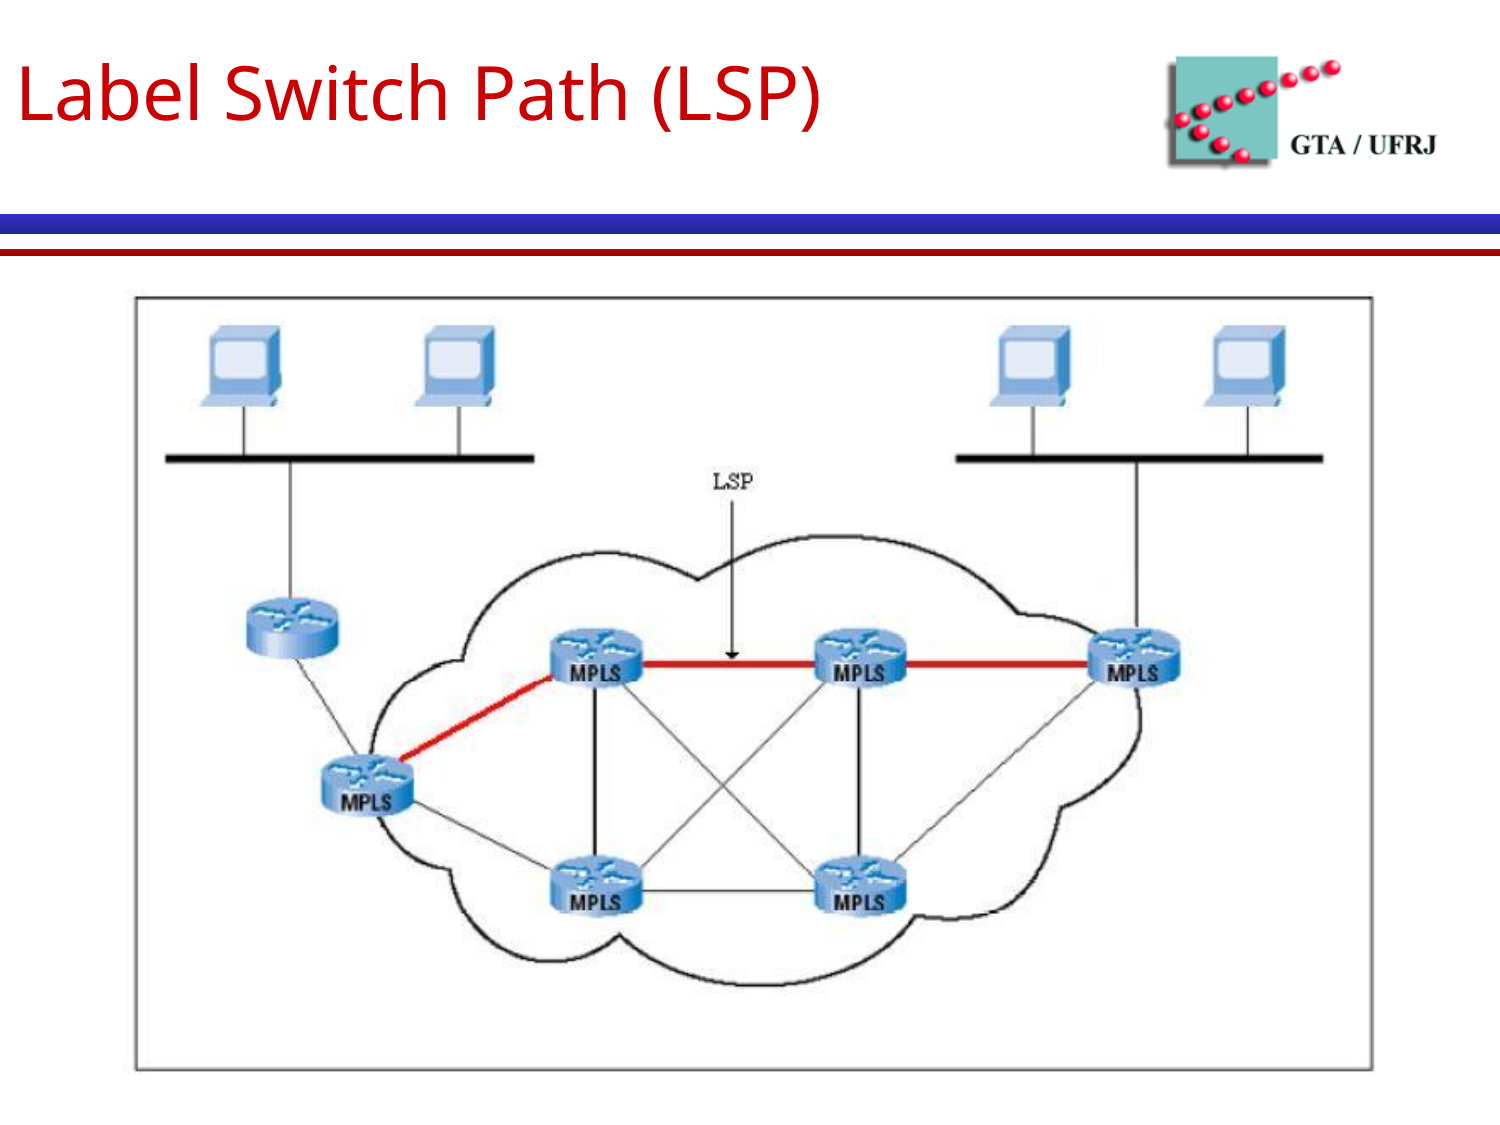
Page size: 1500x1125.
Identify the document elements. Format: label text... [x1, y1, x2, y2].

title Label Switch Path (LSP) [0, 37, 1324, 189]
picture [123, 290, 1376, 1075]
picture [1324, 50, 1446, 174]
